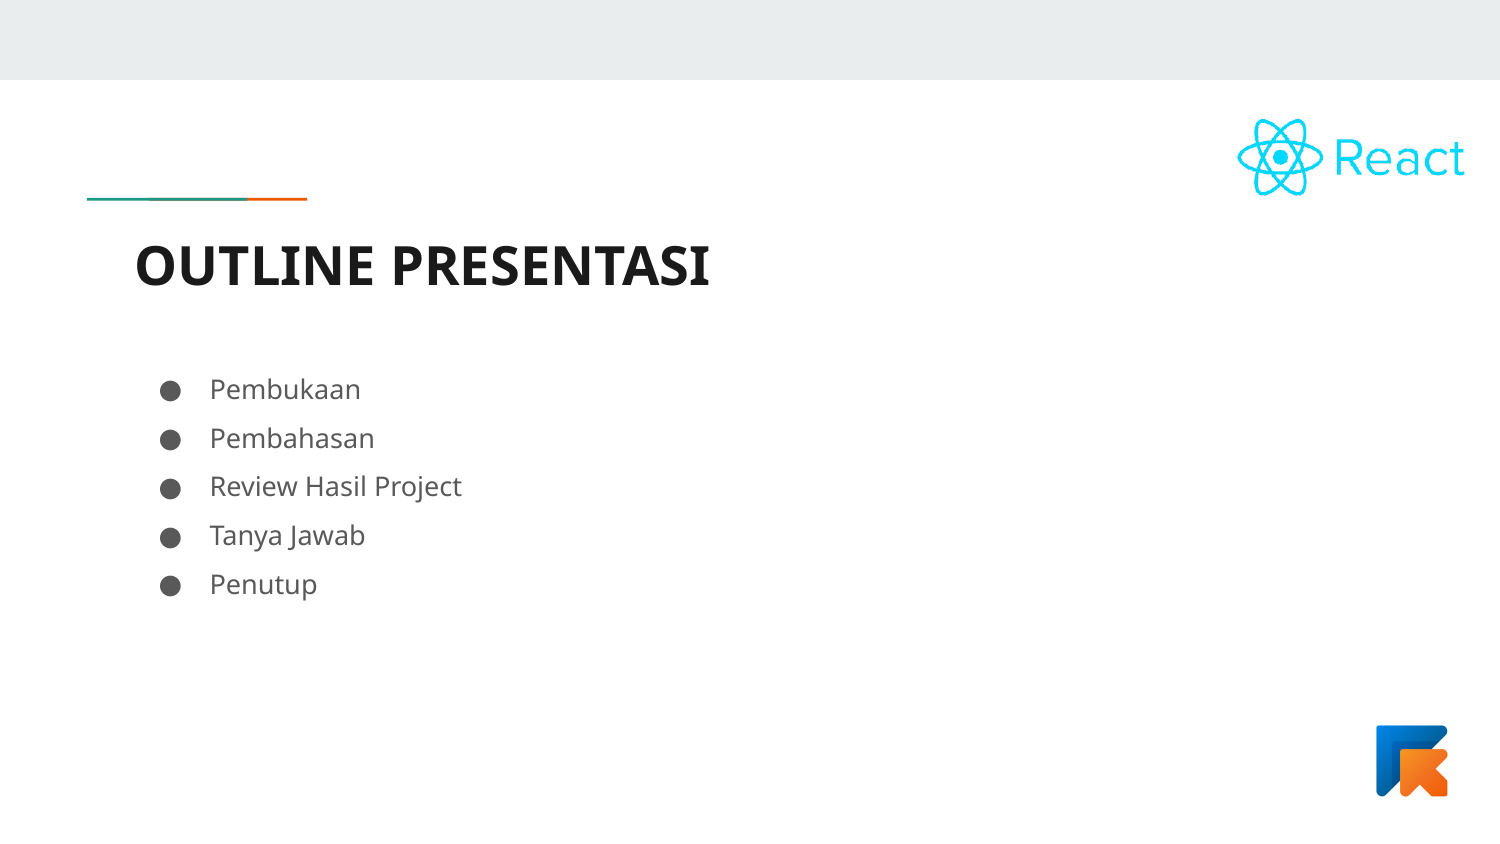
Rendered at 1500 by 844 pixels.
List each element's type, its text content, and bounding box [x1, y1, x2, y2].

picture [1348, 711, 1476, 809]
title OUTLINE PRESENTASI [119, 216, 1381, 305]
picture [1237, 103, 1470, 217]
list Pembukaan Pembahasan Review Hasil Project Tanya Jawab Penutup [119, 341, 1381, 712]
